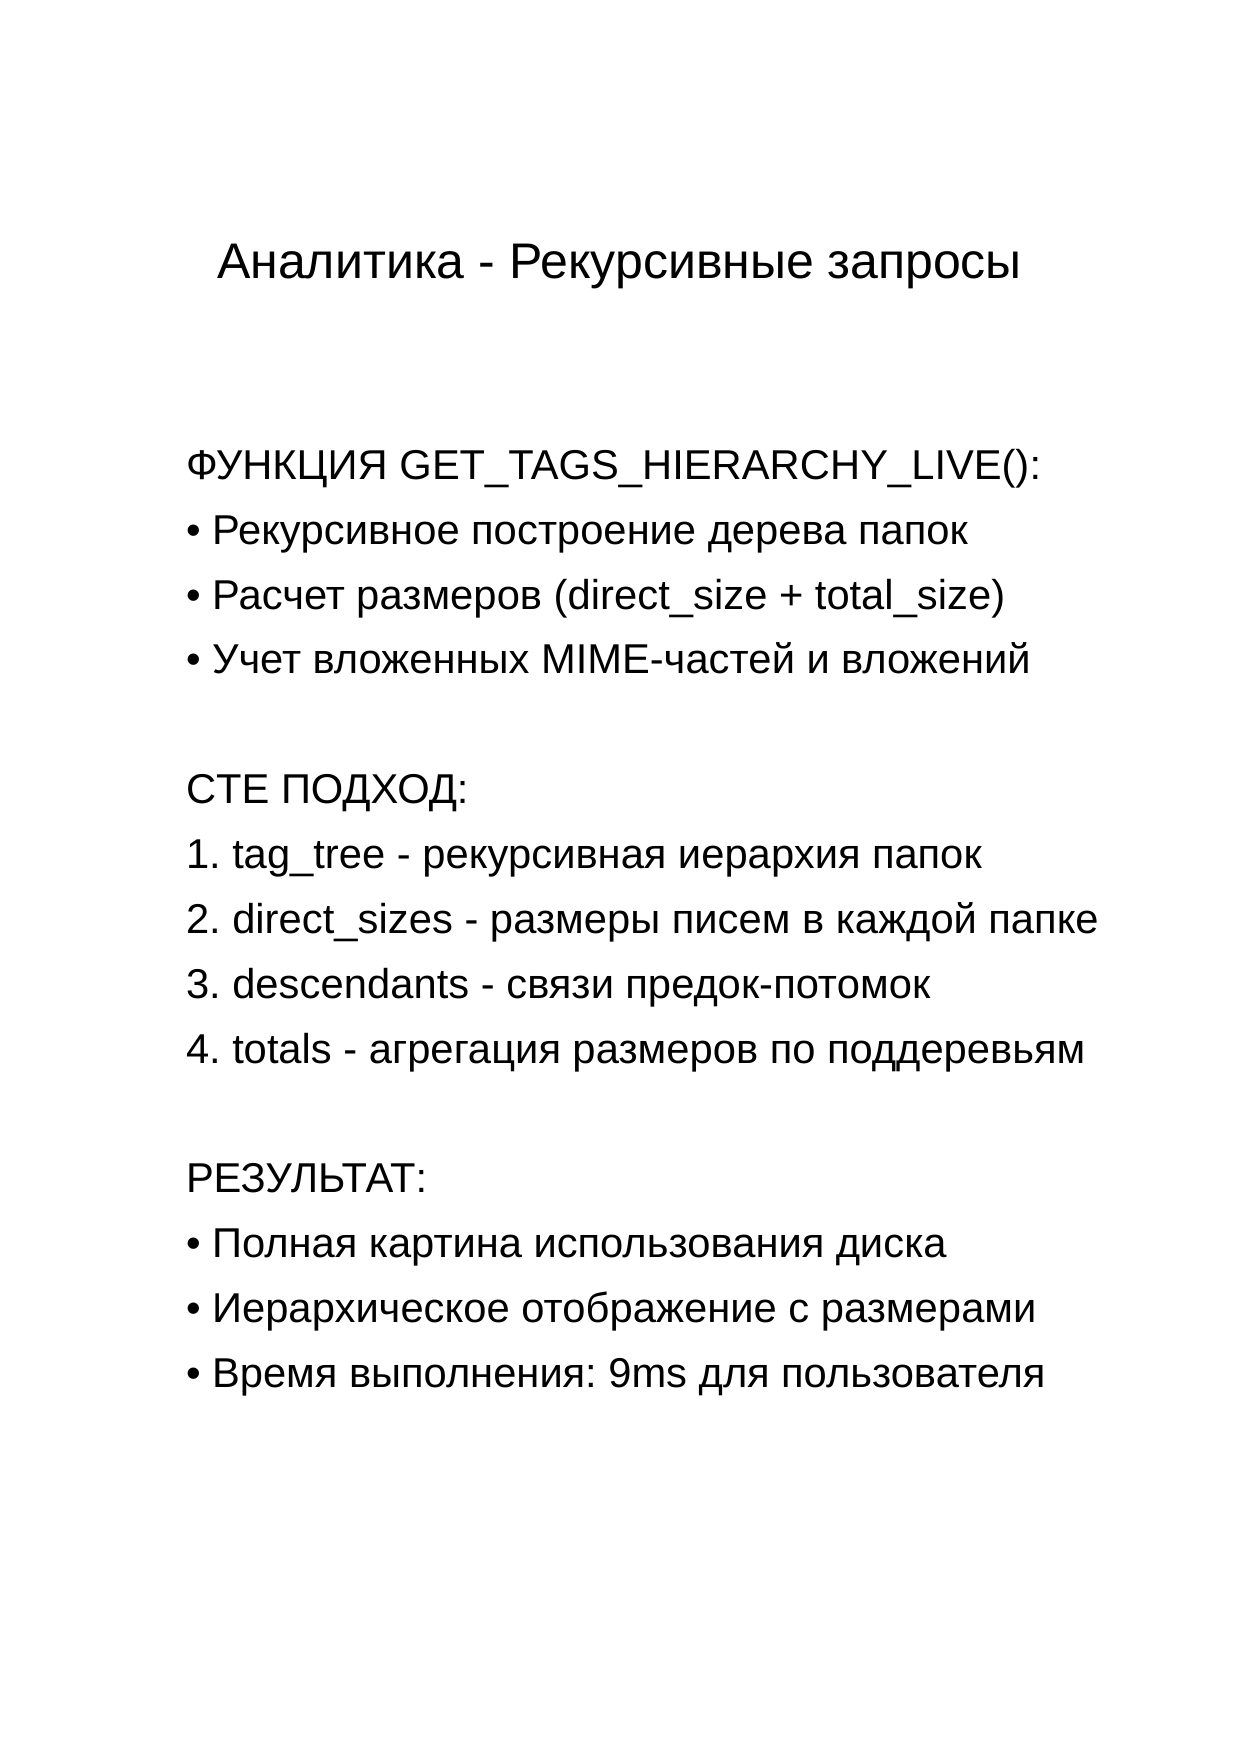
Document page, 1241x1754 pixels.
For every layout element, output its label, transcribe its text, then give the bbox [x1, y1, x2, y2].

title Аналитика - Рекурсивные запросы [115, 124, 1125, 398]
list ФУНКЦИЯ GET_TAGS_HIERARCHY_LIVE(): • Рекурсивное построение дерева папок • Расчет размеров (direct_size + total_size) • Учет вложенных MIME-частей и вложений CTE ПОДХОД: 1. tag_tree - рекурсивная иерархия папок 2. direct_sizes - размеры писем в каждой папке 3. descendants - связи предок-потомок 4. totals - агрегация размеров по поддеревьям РЕЗУЛЬТАТ: • Полная картина использования диска • Иерархическое отображение с размерами • Время выполнения: 9ms для пользователя [115, 441, 1125, 1522]
